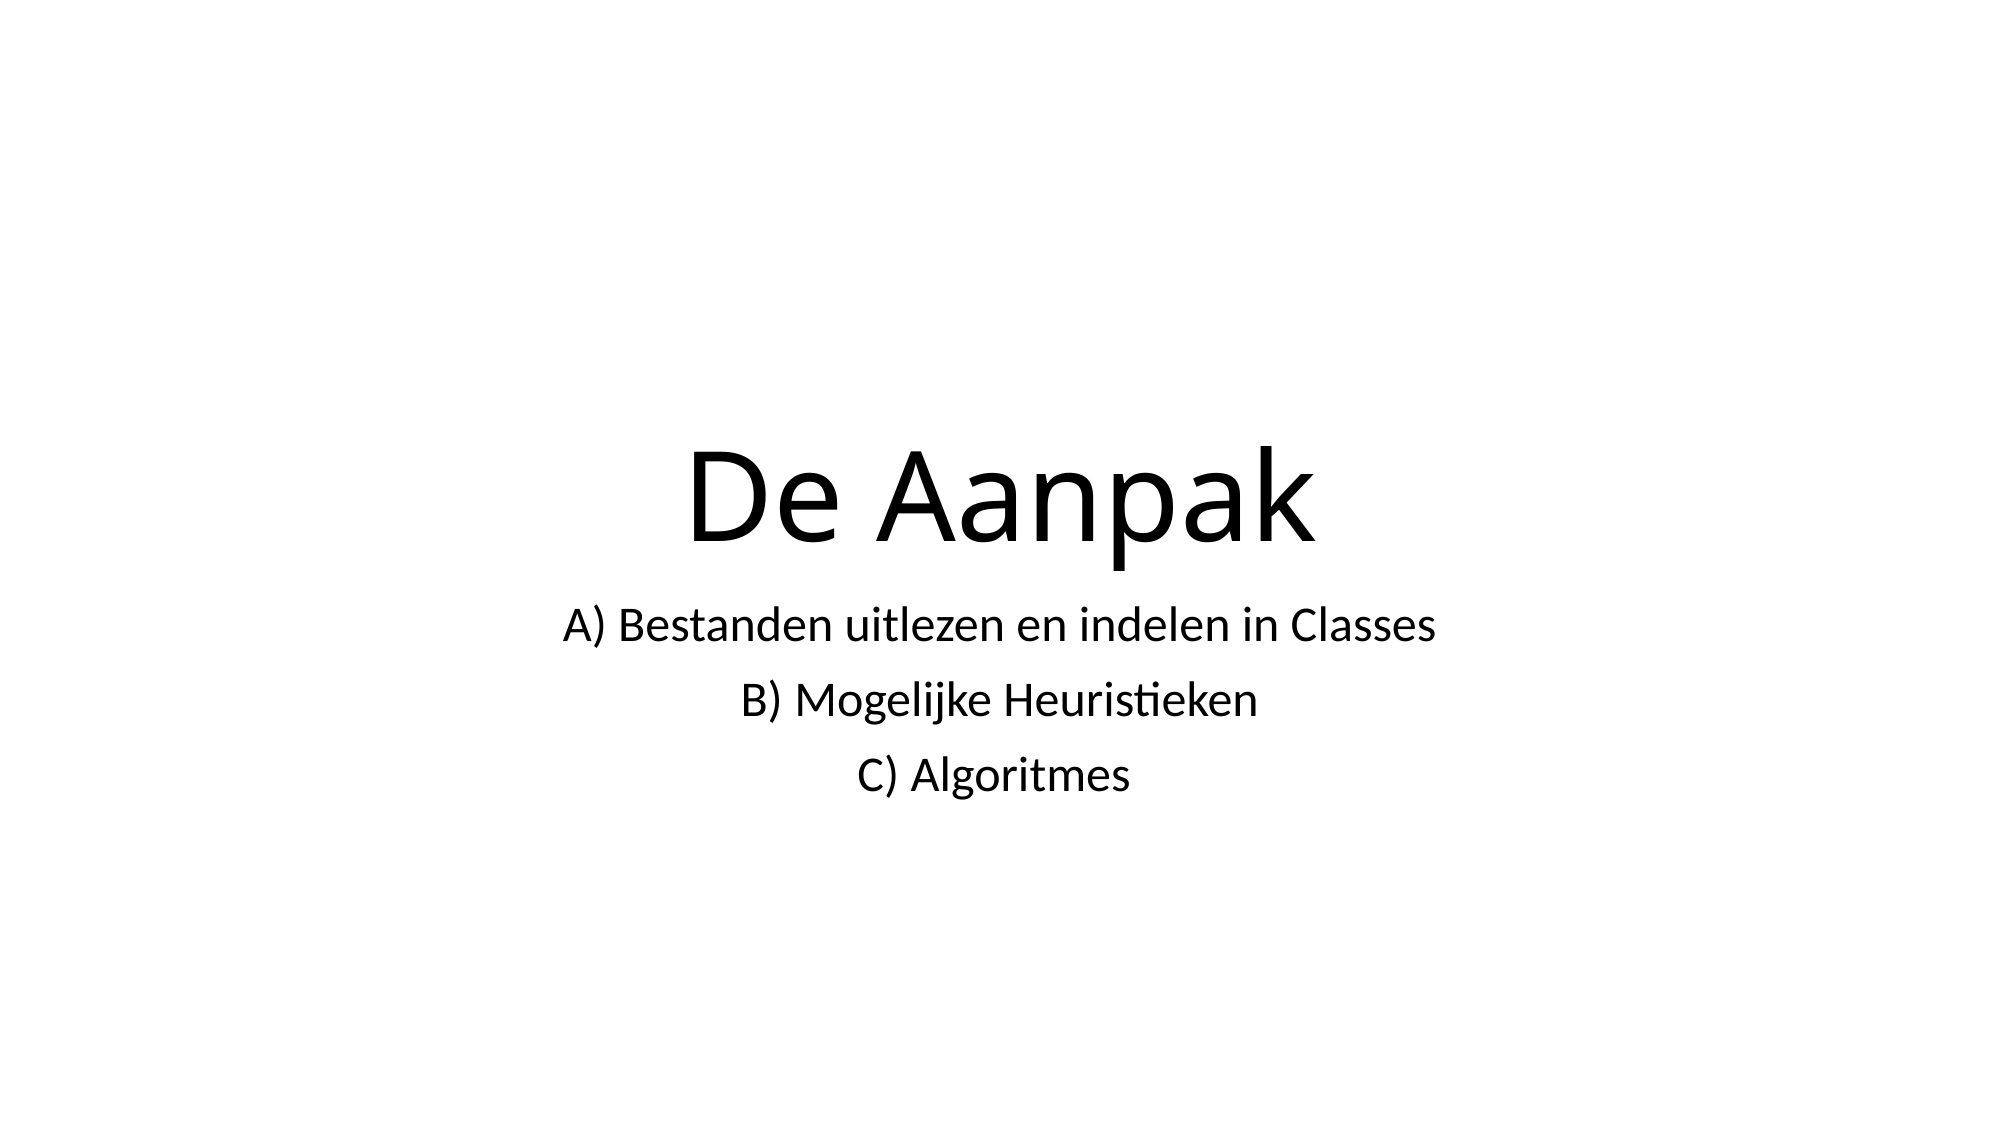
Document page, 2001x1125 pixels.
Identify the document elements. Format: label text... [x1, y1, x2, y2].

subtitle A) Bestanden uitlezen en indelen in Classes B) Mogelijke Heuristieken C) Algoritmes [249, 590, 1750, 863]
title De Aanpak [249, 184, 1750, 576]
